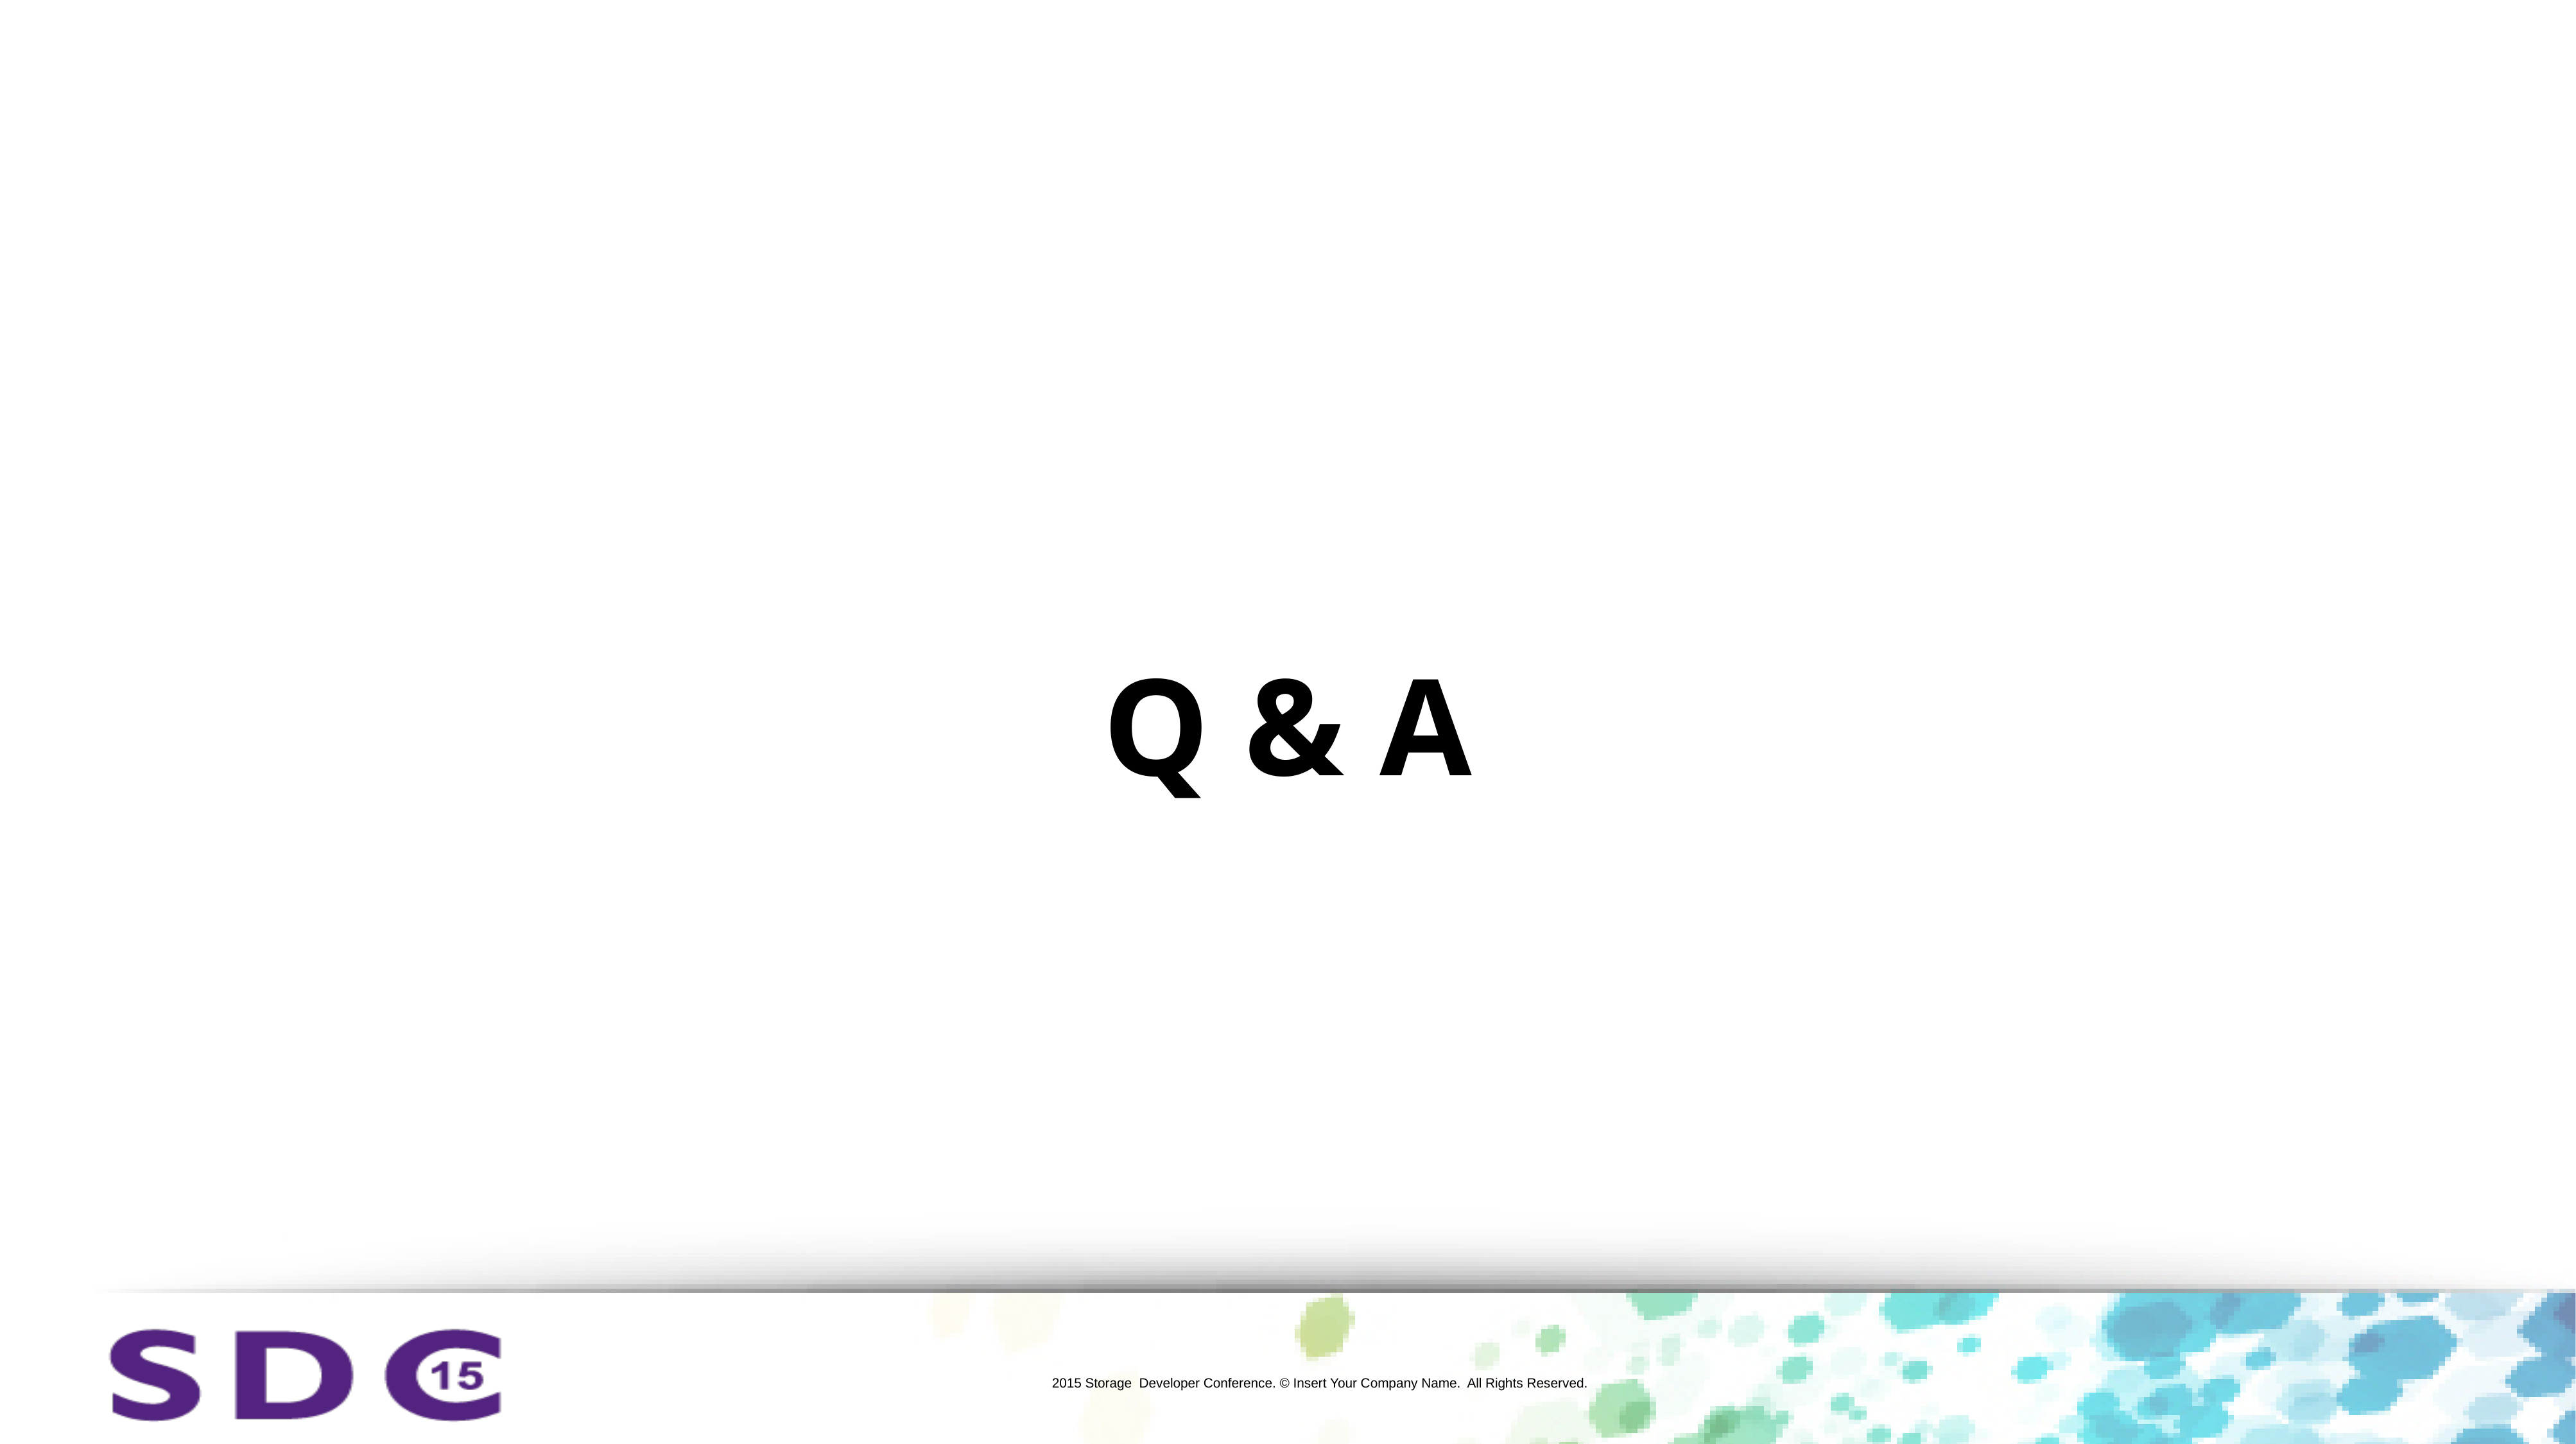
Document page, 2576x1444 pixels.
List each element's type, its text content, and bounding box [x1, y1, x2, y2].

picture [0, 994, 2576, 1444]
title Q & A [128, 0, 2447, 823]
